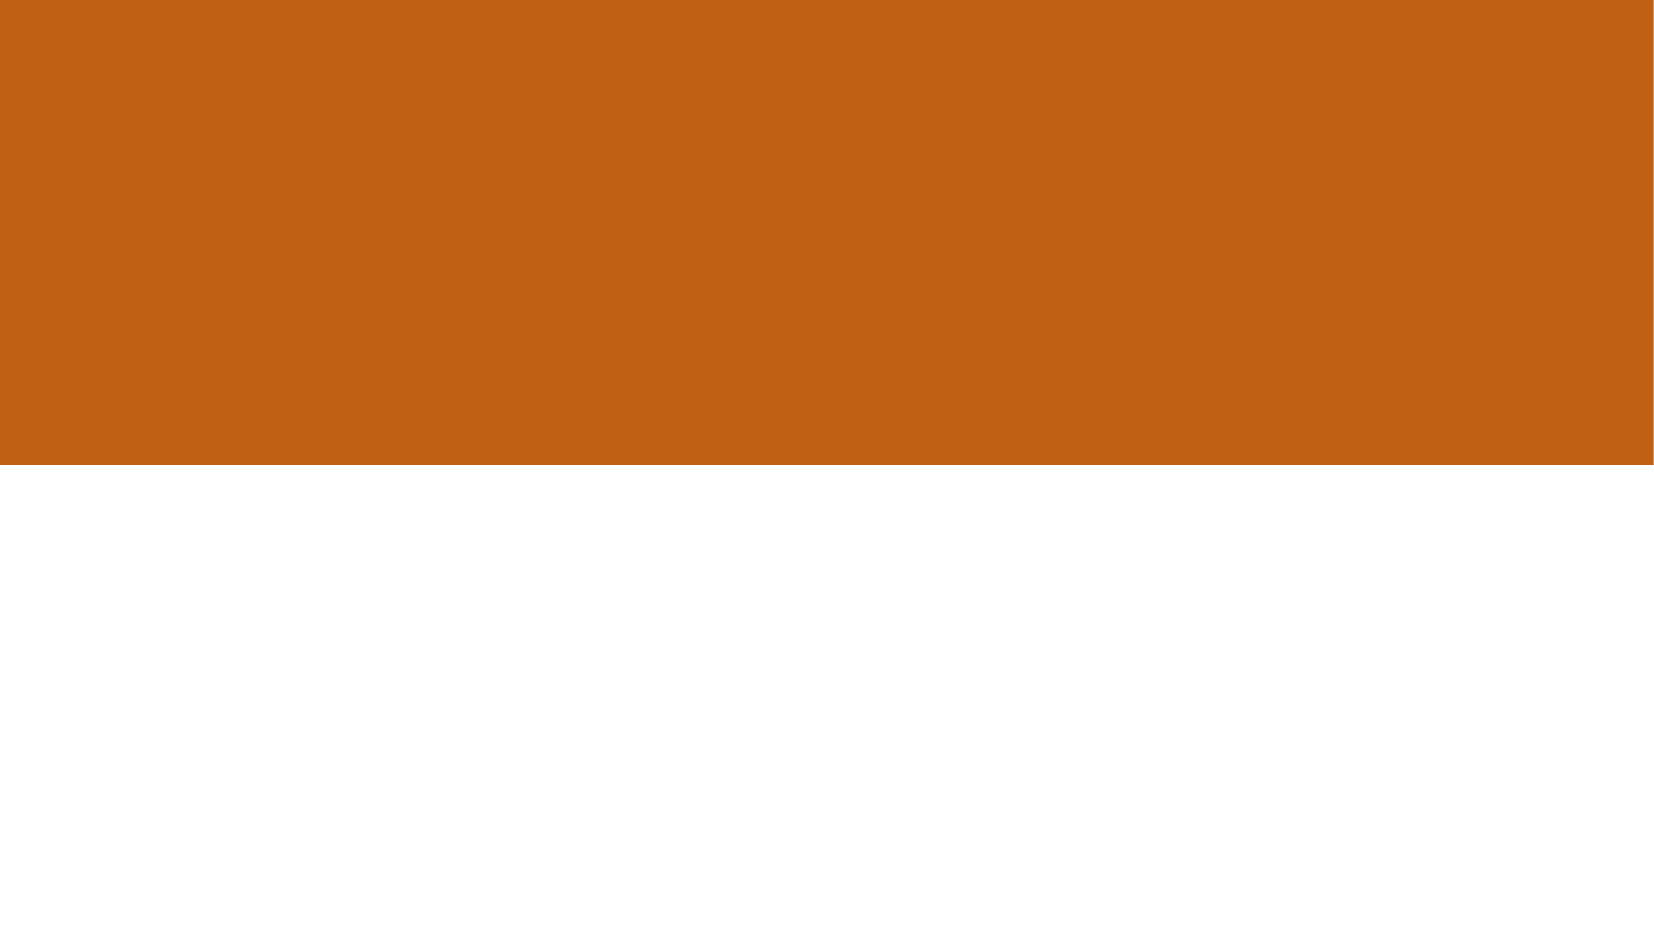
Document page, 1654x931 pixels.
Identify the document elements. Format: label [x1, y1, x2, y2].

picture [0, 0, 1654, 931]
text_box [59, 29, 1582, 886]
